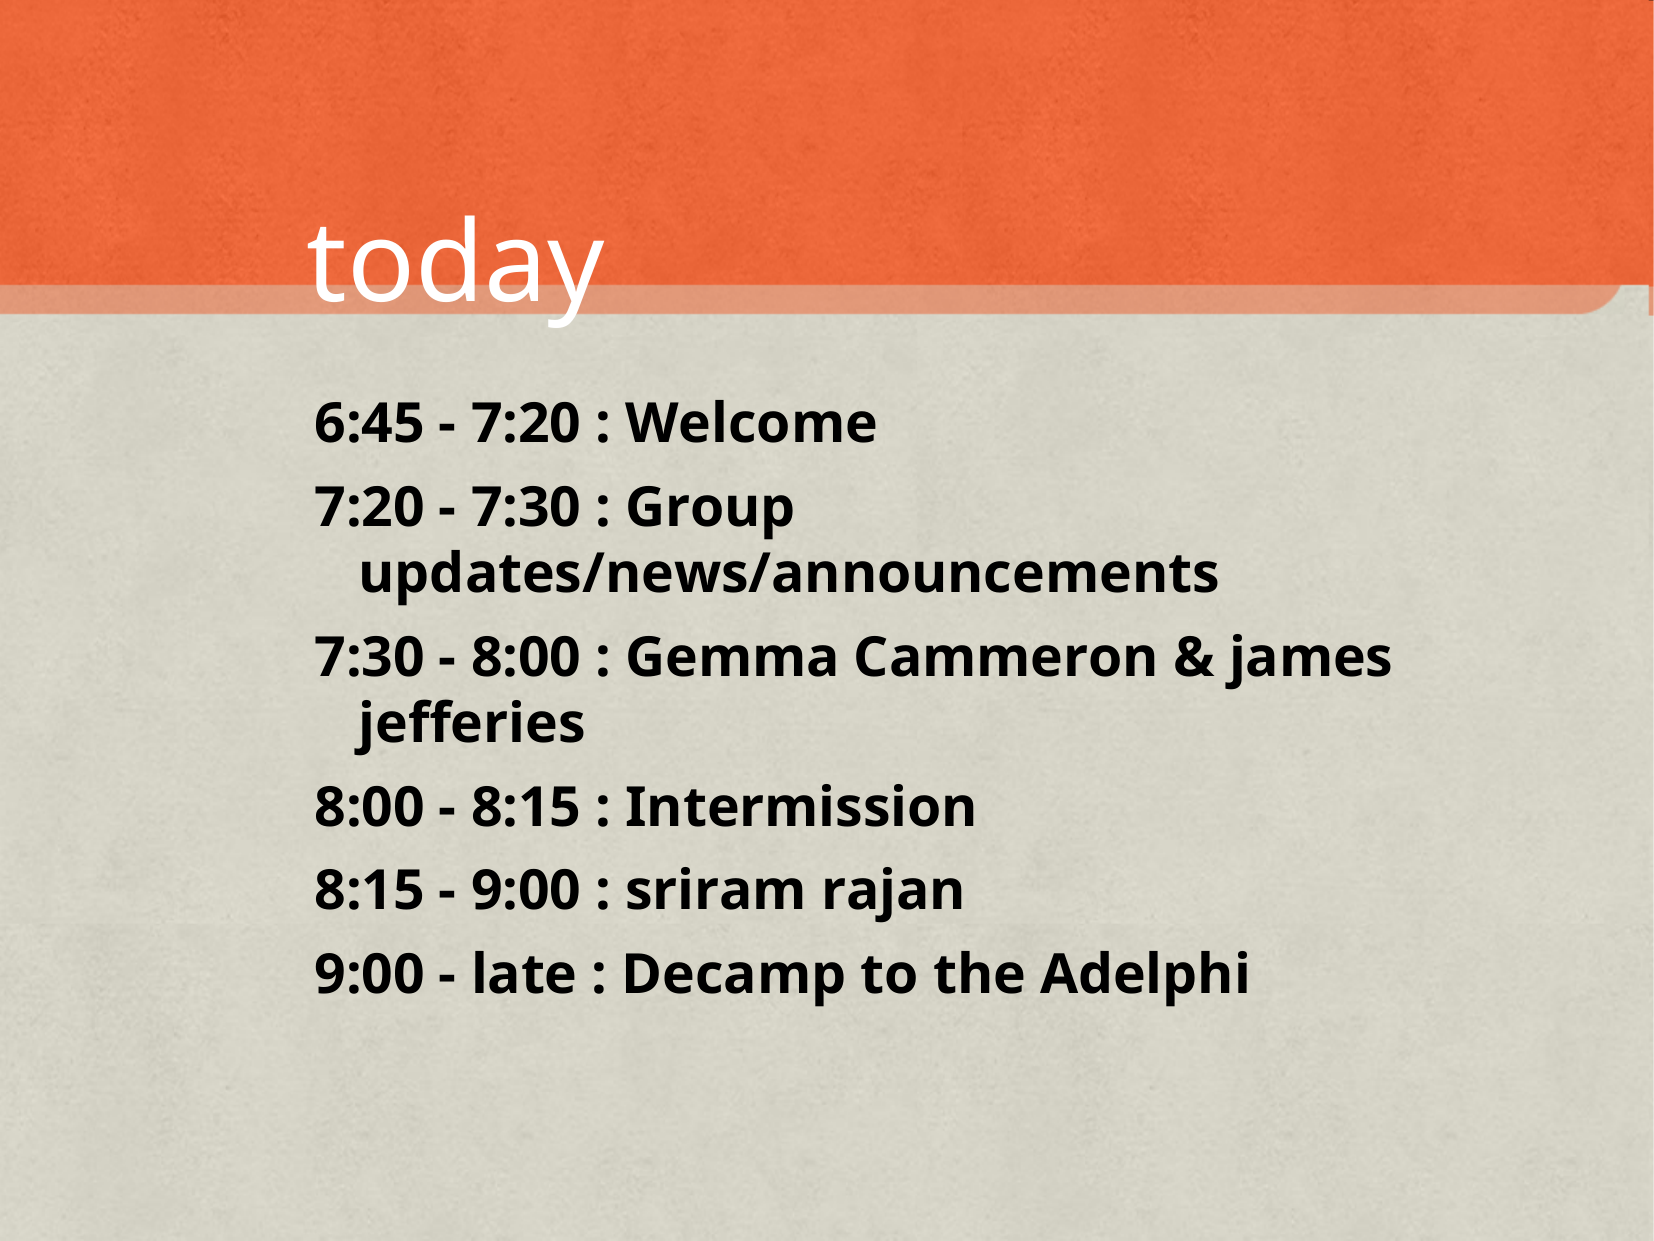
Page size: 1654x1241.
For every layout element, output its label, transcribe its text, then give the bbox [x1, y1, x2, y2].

title today [306, 189, 1654, 317]
list 6:45 - 7:20 : Welcome 7:20 - 7:30 : Group updates/news/announcements 7:30 - 8:00 : Gemma Cammeron & james jefferies 8:00 - 8:15 : Intermission 8:15 - 9:00 : sriram rajan 9:00 - late : Decamp to the Adelphi [300, 287, 1587, 1007]
picture [0, 0, 1654, 1241]
